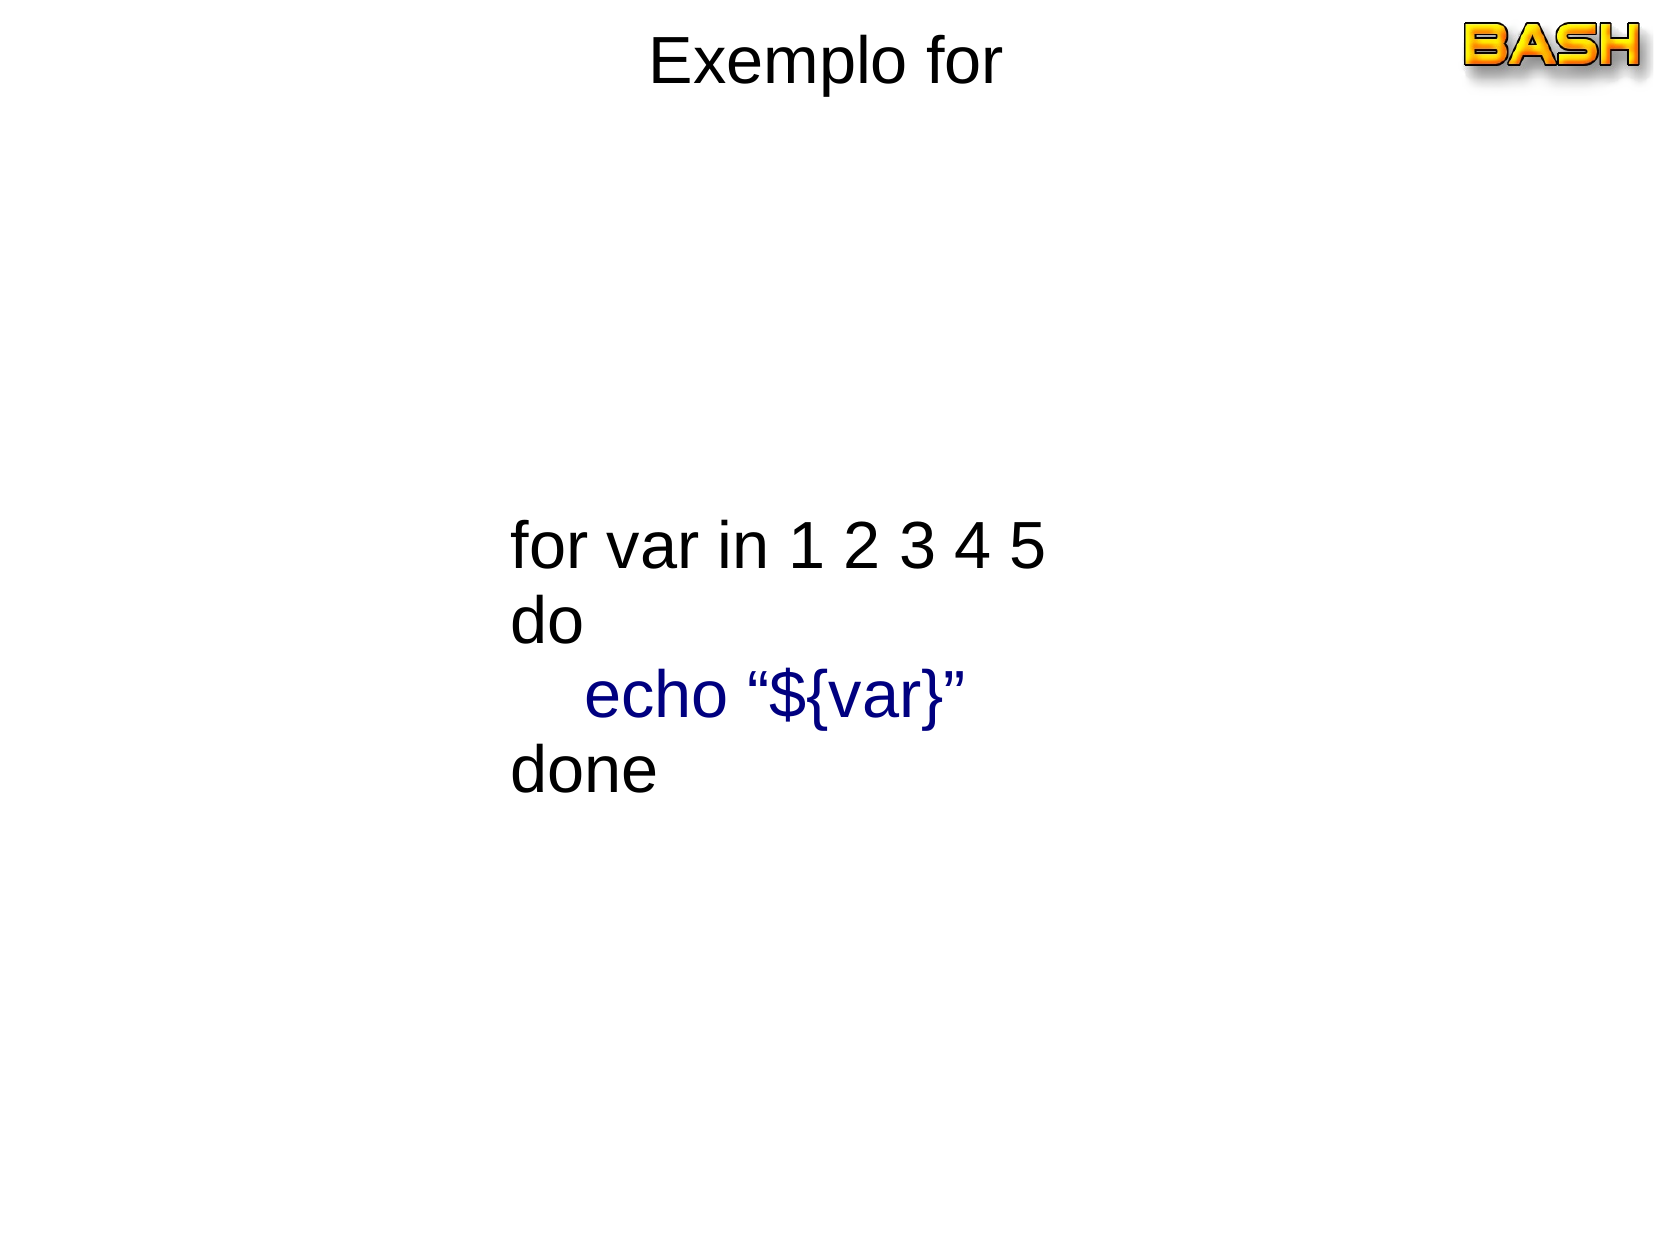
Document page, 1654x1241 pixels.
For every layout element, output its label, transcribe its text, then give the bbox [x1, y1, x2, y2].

picture [1450, 0, 1654, 96]
title for var in 1 2 3 4 5 do echo “${var}” done [510, 507, 1146, 808]
title Exemplo for [82, 22, 1571, 98]
